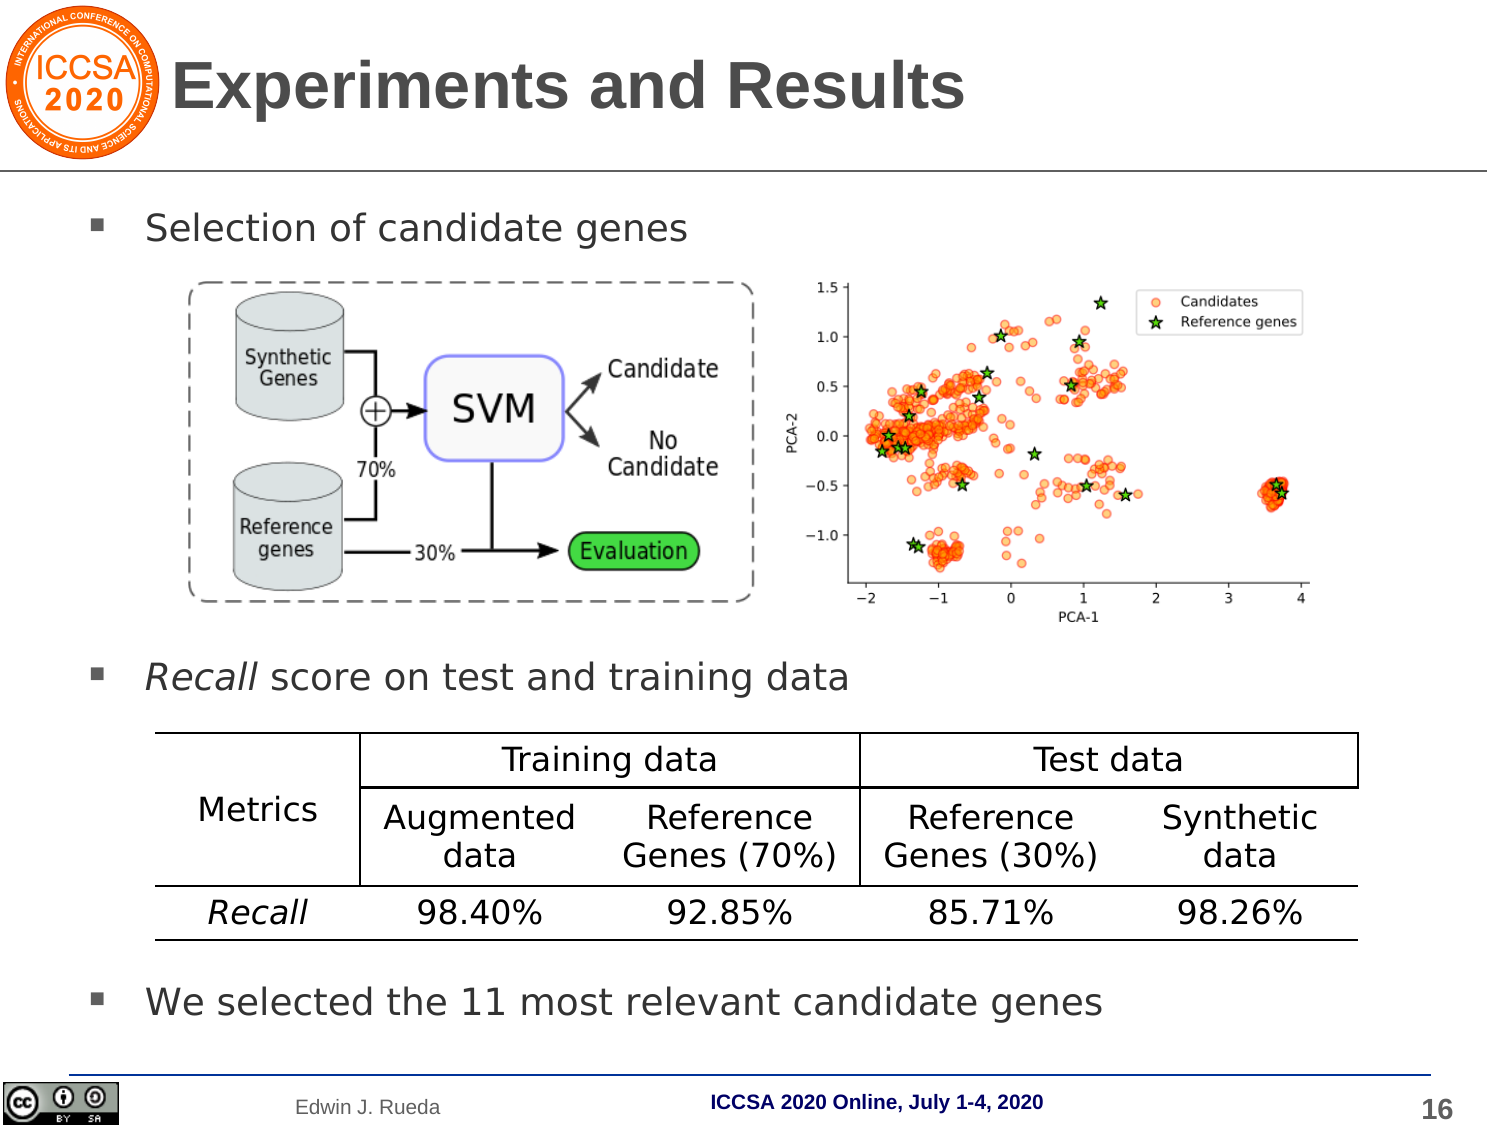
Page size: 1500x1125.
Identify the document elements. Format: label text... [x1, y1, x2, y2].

table_cell 85.71% [860, 887, 1122, 939]
picture [188, 281, 756, 603]
table_cell 92.85% [600, 887, 860, 939]
table_header Training data [361, 734, 859, 786]
picture [785, 281, 1312, 624]
list Recall score on test and training data [88, 655, 1418, 709]
table_cell Reference Genes (30%) [861, 789, 1122, 885]
table_cell 98.26% [1122, 887, 1358, 939]
picture [5, 5, 160, 160]
title Experiments and Results [171, 11, 1495, 160]
table_cell Synthetic data [1122, 789, 1358, 885]
list Selection of candidate genes [88, 206, 1418, 261]
table_cell 98.40% [360, 887, 600, 939]
list We selected the 11 most relevant candidate genes [88, 980, 1418, 1034]
table_header Test data [861, 734, 1357, 786]
table_header Metrics [155, 734, 359, 885]
table_cell Recall [155, 887, 360, 939]
table_cell Reference Genes (70%) [600, 789, 859, 885]
picture [3, 1082, 119, 1125]
table_cell Augmented data [361, 789, 600, 885]
